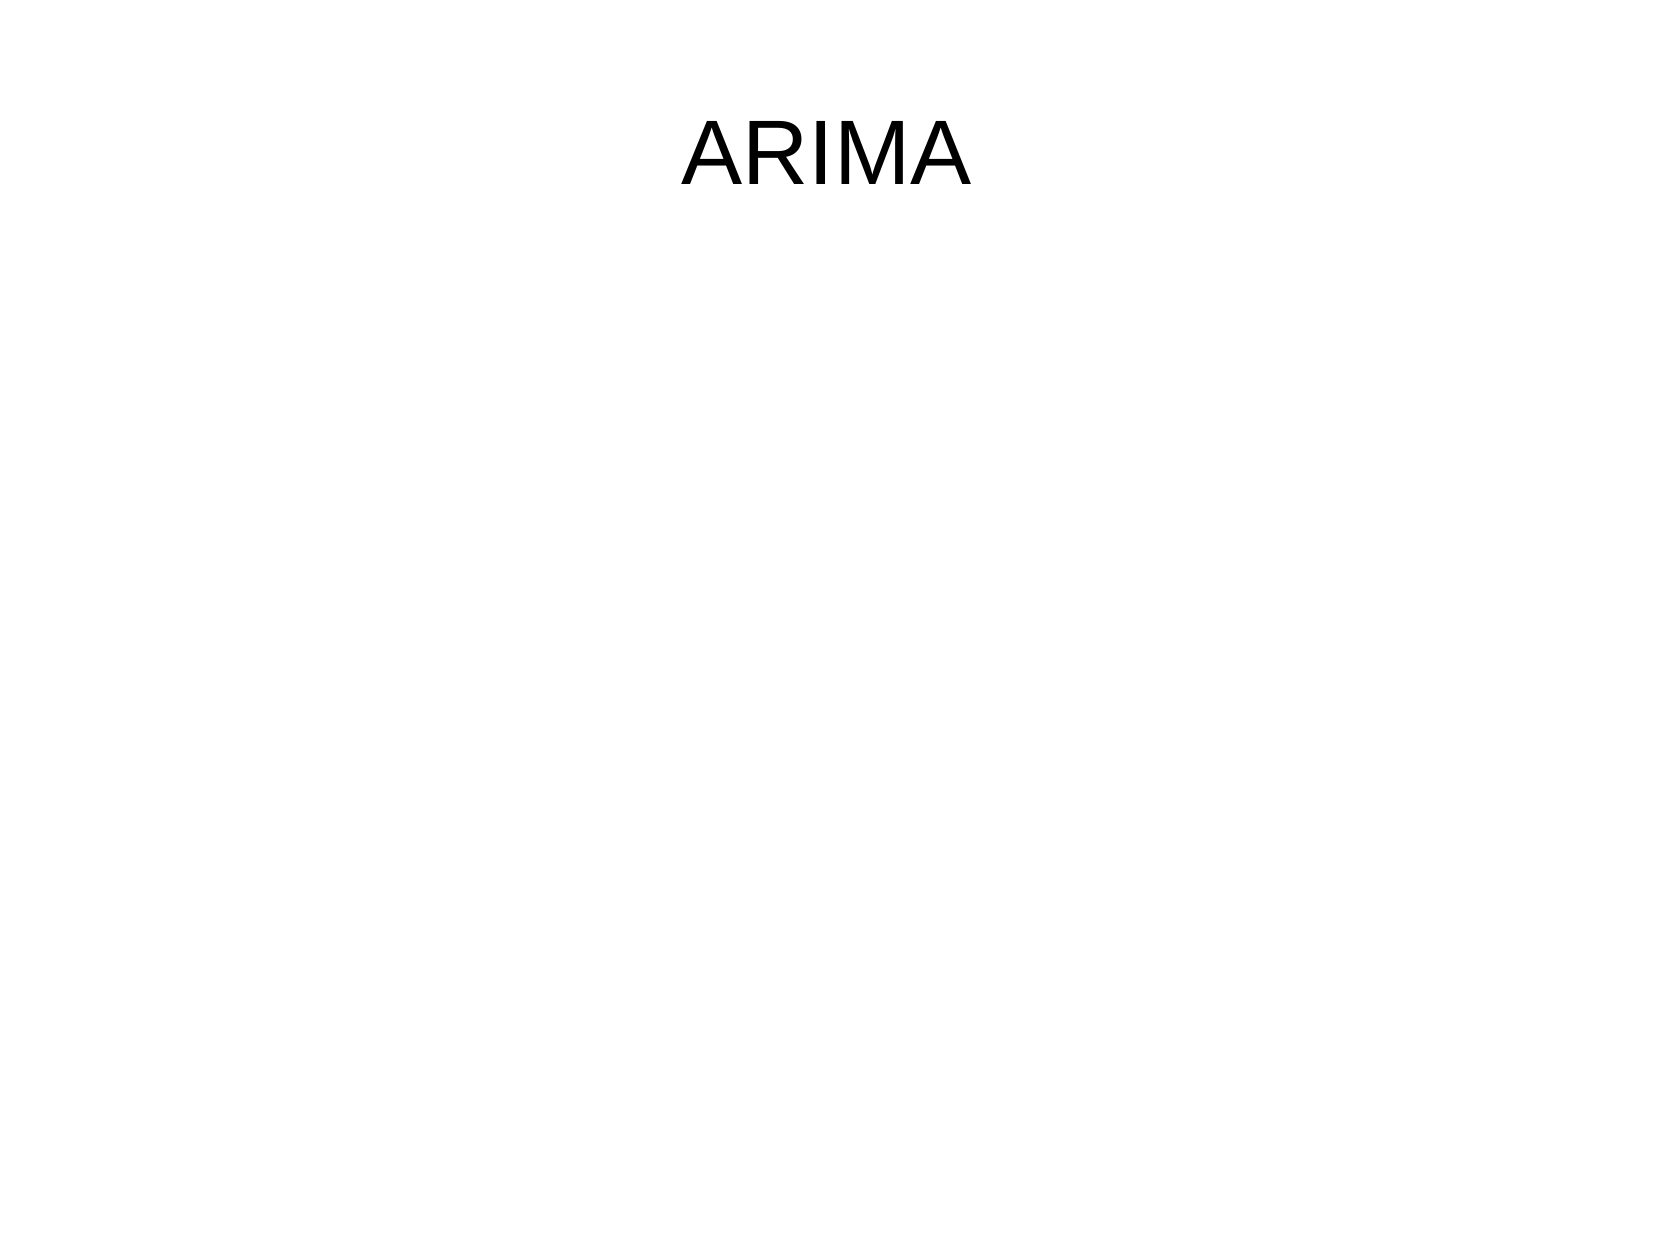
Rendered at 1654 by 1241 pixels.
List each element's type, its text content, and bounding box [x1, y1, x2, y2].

title ARIMA [82, 49, 1571, 257]
